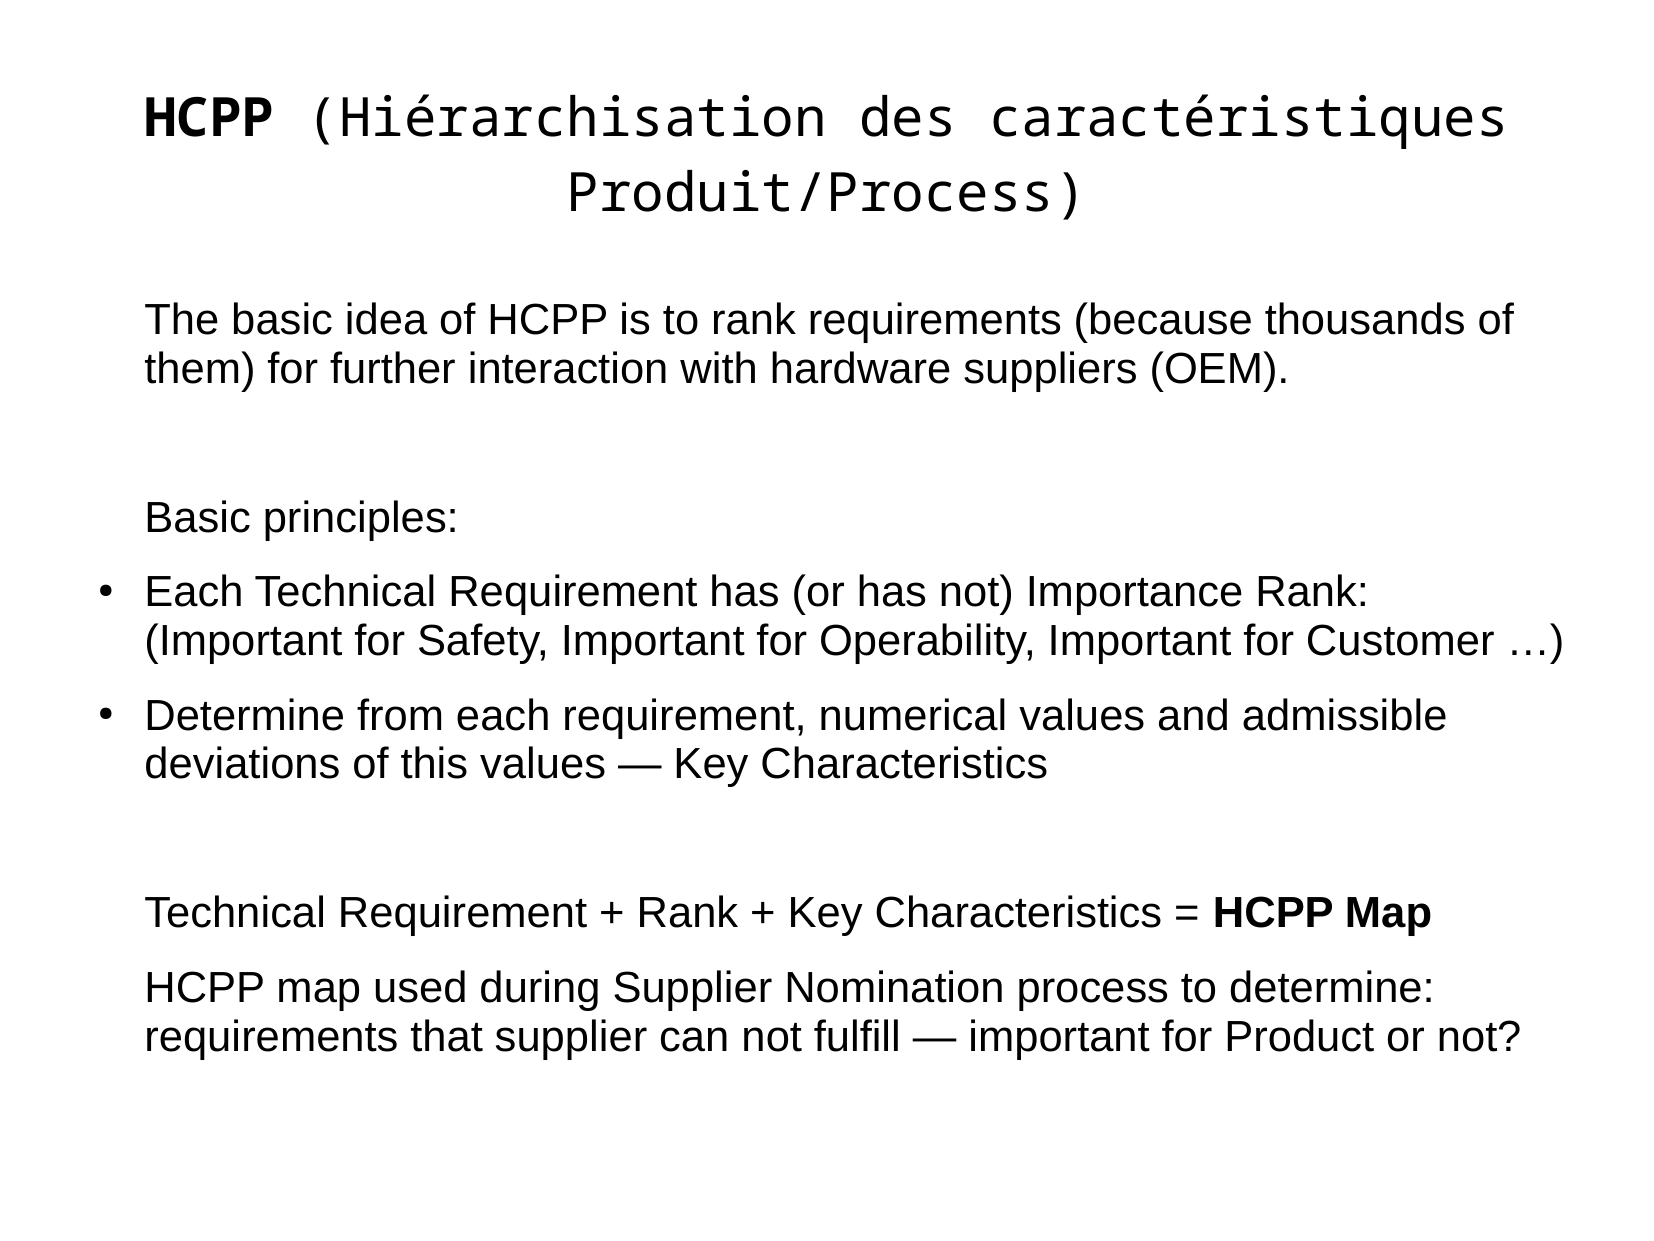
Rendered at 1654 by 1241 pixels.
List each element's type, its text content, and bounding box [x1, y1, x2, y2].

list The basic idea of HCPP is to rank requirements (because thousands of them) for further interaction with hardware suppliers (OEM). Basic principles: Each Technical Requirement has (or has not) Importance Rank: (Important for Safety, Important for Operability, Important for Customer …) Determine from each requirement, numerical values and admissible deviations of this values — Key Characteristics Technical Requirement + Rank + Key Characteristics = HCPP Map HCPP map used during Supplier Nomination process to determine: requirements that supplier can not fulfill — important for Product or not? [82, 295, 1571, 1134]
title HCPP (Hiérarchisation des caractéristiques Produit/Process) [82, 49, 1571, 257]
